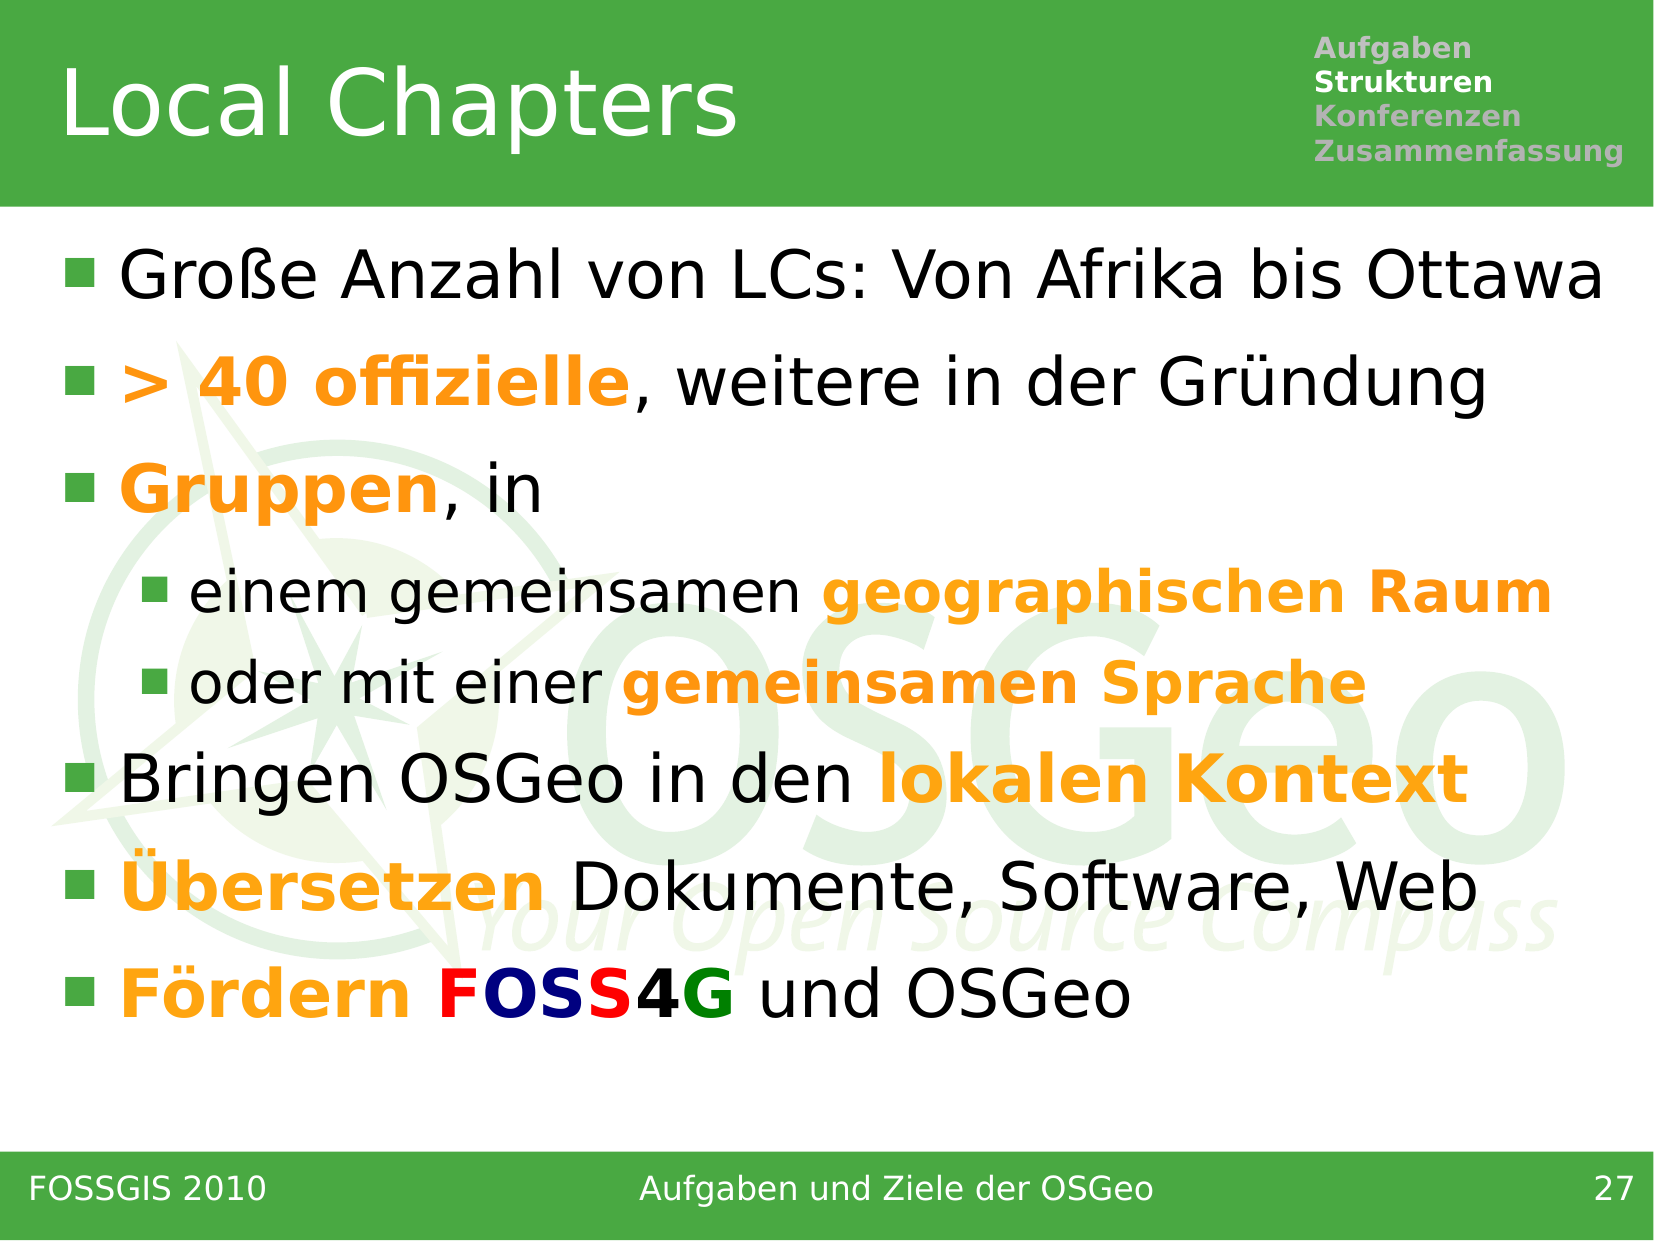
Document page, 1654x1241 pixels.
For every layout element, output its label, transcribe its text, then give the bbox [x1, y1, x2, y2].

title Local Chapters [59, 29, 1299, 178]
list Große Anzahl von LCs: Von Afrika bis Ottawa > 40 offizielle, weitere in der Gründung Gruppen, in einem gemeinsamen geographischen Raum oder mit einer gemeinsamen Sprache Bringen OSGeo in den lokalen Kontext Übersetzen Dokumente, Software, Web Fördern FOSS4G und OSGeo [47, 236, 1625, 1108]
text_box Aufgaben Strukturen Konferenzen Zusammenfassung [1299, 23, 1654, 201]
